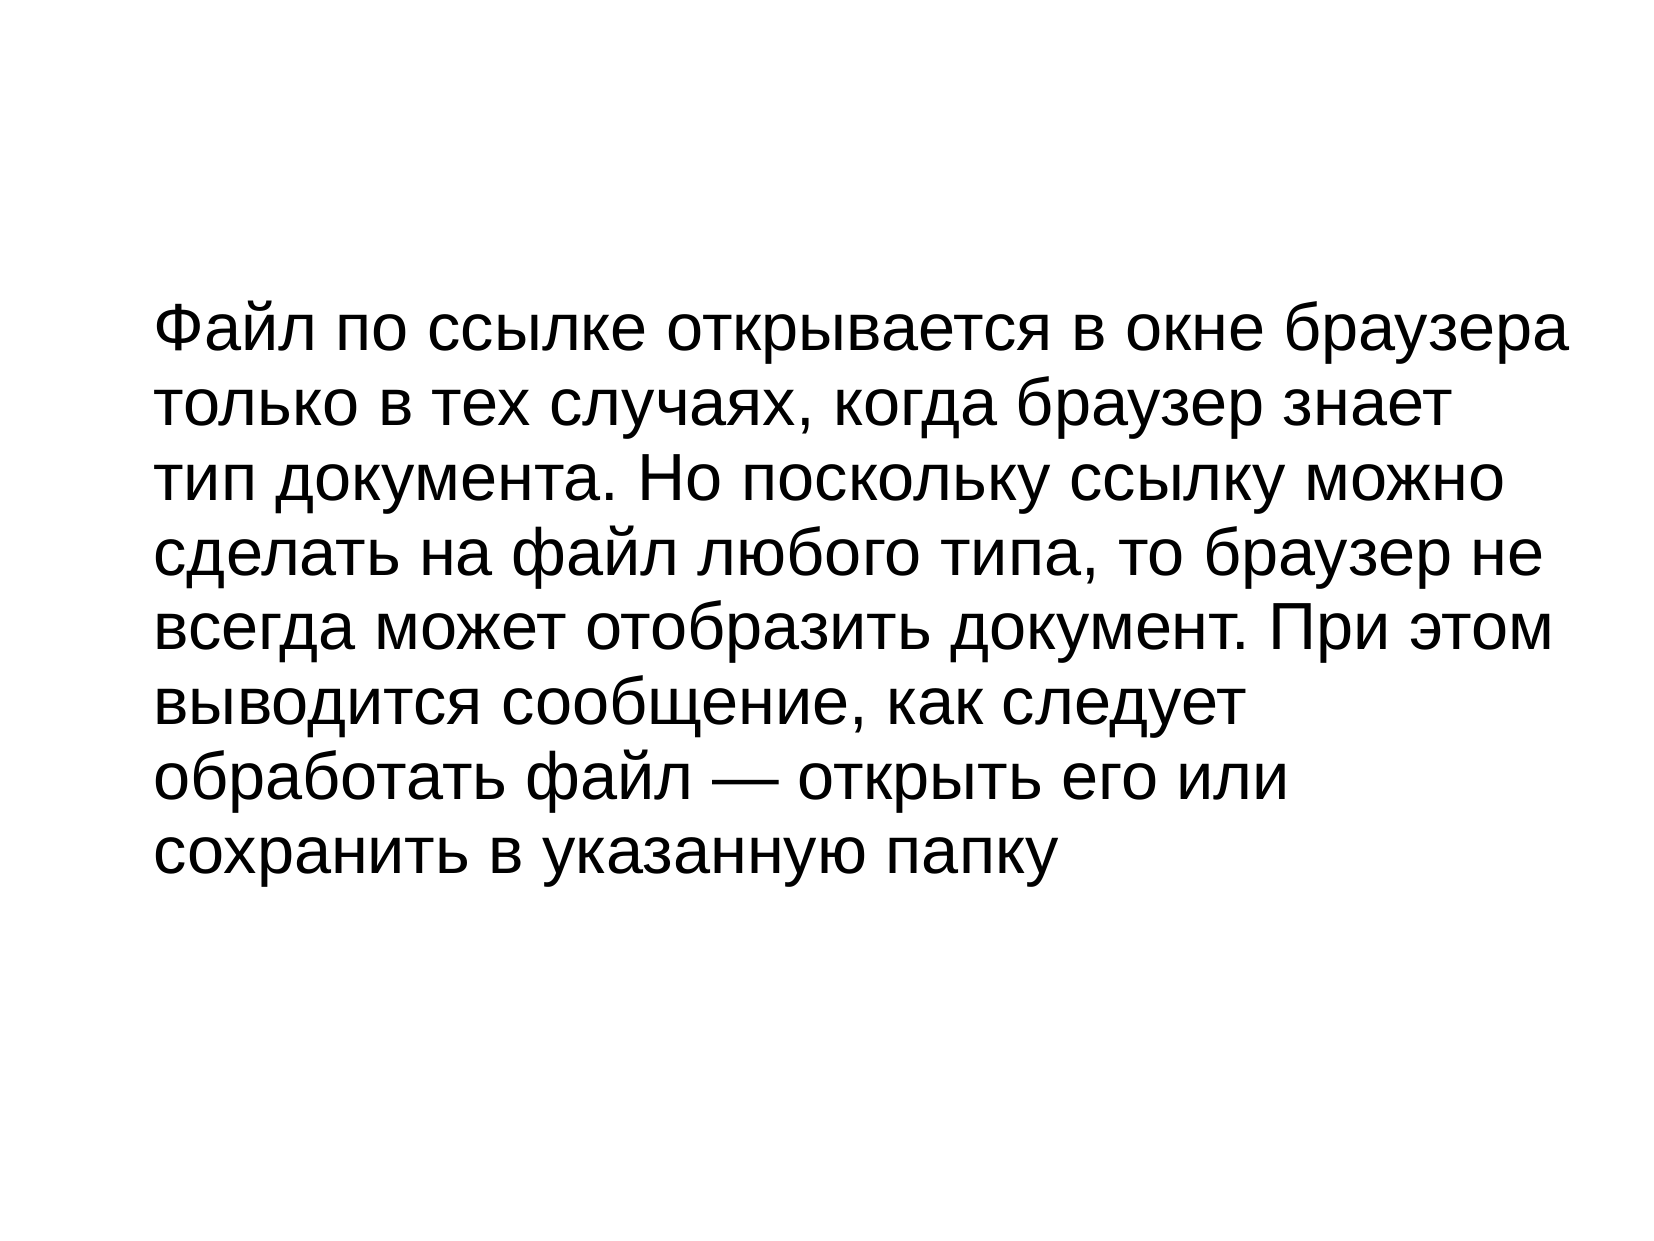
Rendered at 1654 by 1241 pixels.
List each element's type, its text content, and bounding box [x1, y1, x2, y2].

list Файл по ссылке открывается в окне браузера только в тех случаях, когда браузер знает тип документа. Но поскольку ссылку можно сделать на файл любого типа, то браузер не всегда может отобразить документ. При этом выводится сообщение, как следует обработать файл — открыть его или сохранить в указанную папку [82, 290, 1571, 975]
